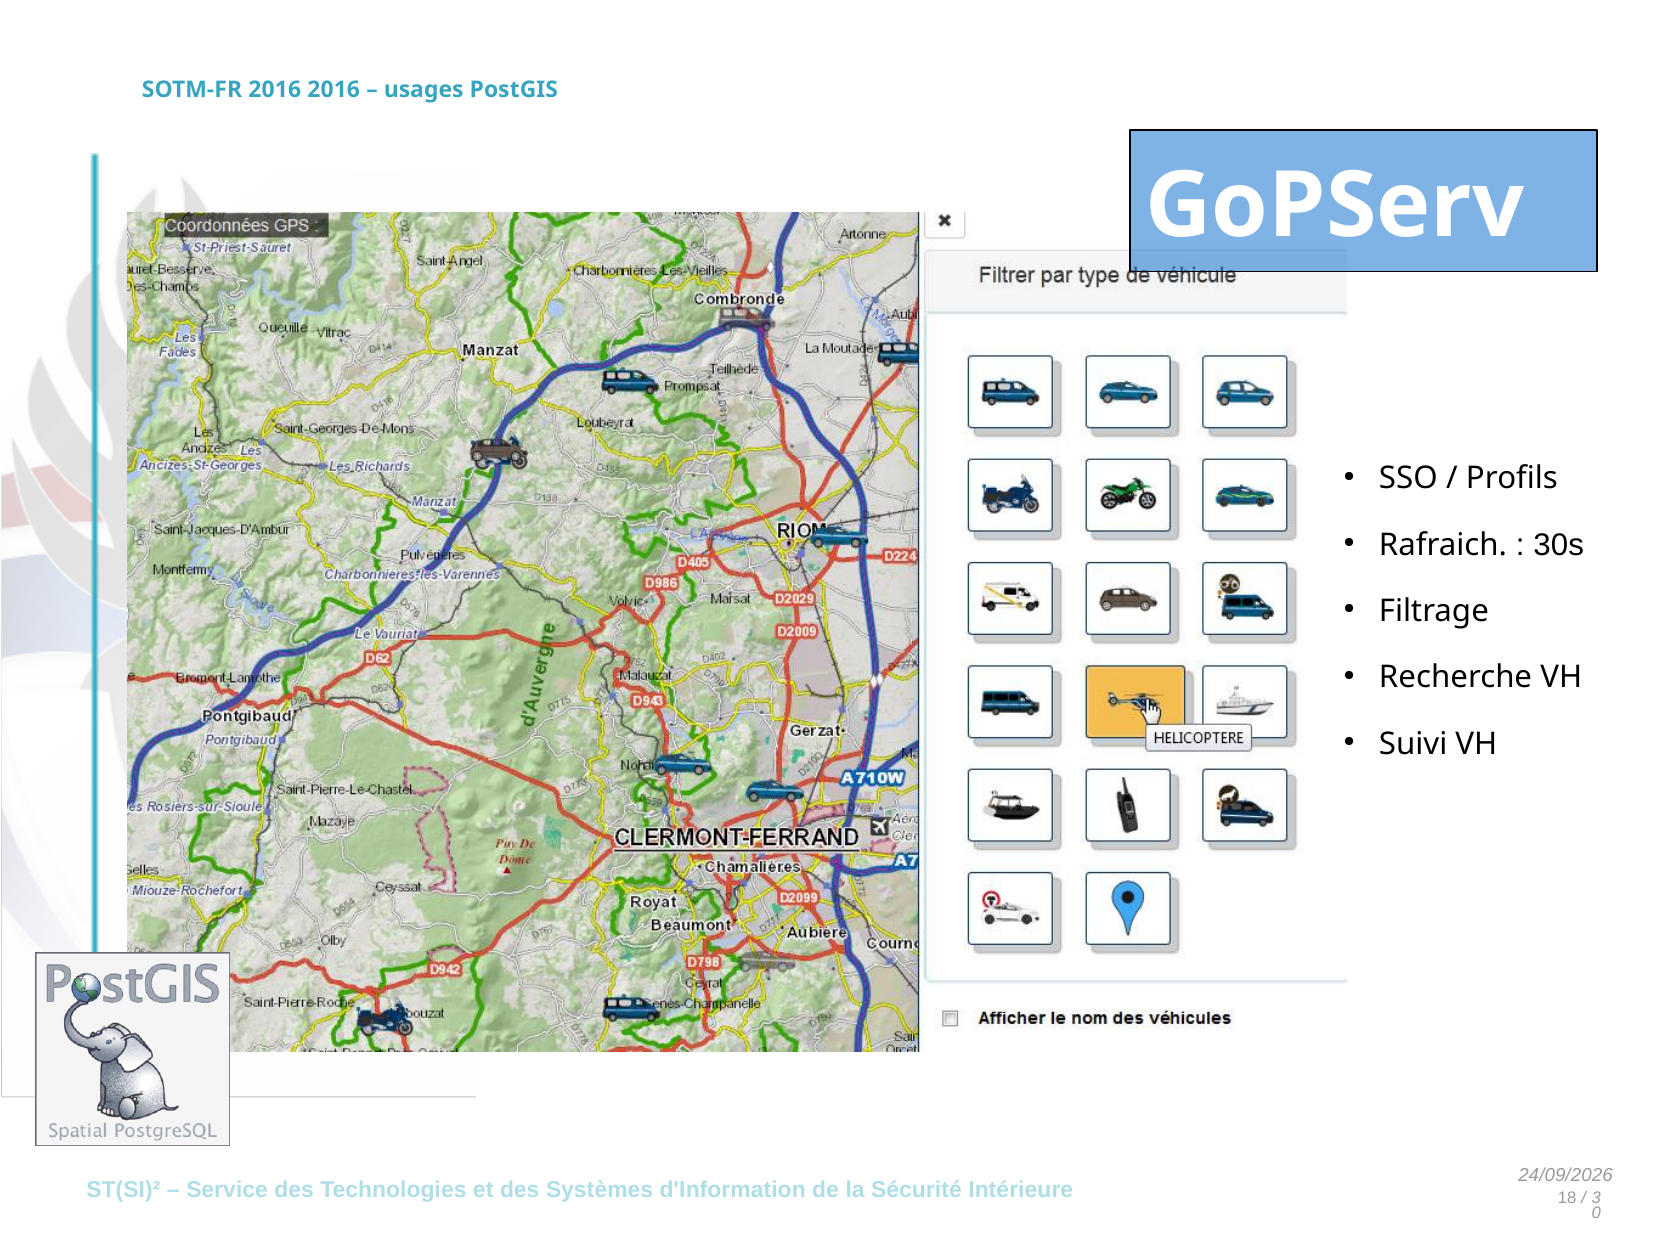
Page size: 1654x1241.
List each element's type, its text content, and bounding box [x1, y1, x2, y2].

title SOTM-FR 2016 2016 – usages PostGIS [141, 70, 1571, 107]
text_box SSO / Profils Rafraich. : 30s Filtrage Recherche VH Suivi VH [1328, 447, 1648, 793]
text_box GoPServ [1130, 129, 1597, 258]
picture [0, 86, 1347, 1176]
text_box [1393, 236, 1642, 308]
